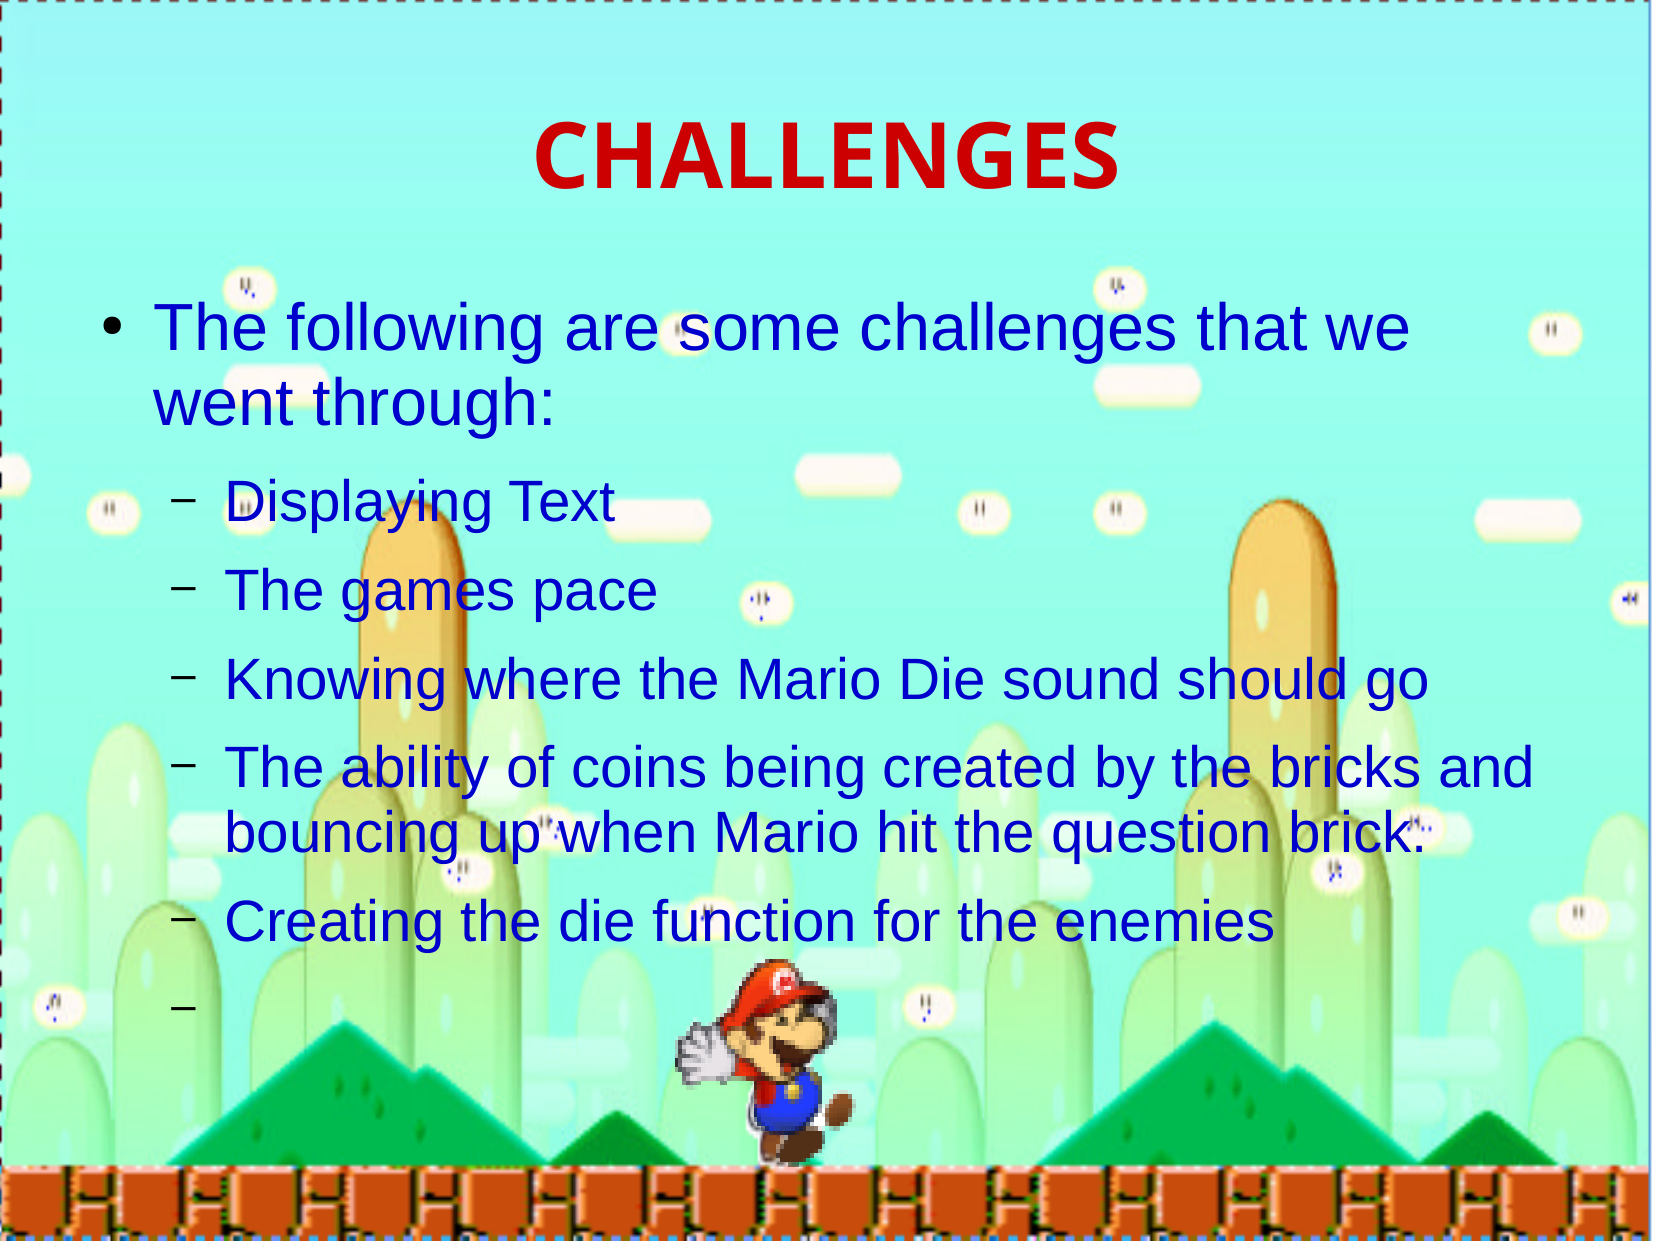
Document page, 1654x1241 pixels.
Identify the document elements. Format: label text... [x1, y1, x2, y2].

picture [0, 0, 1654, 1241]
list The following are some challenges that we went through: Displaying Text The games pace Knowing where the Mario Die sound should go The ability of coins being created by the bricks and bouncing up when Mario hit the question brick. Creating the die function for the enemies [82, 290, 1571, 1010]
title CHALLENGES [82, 49, 1571, 257]
